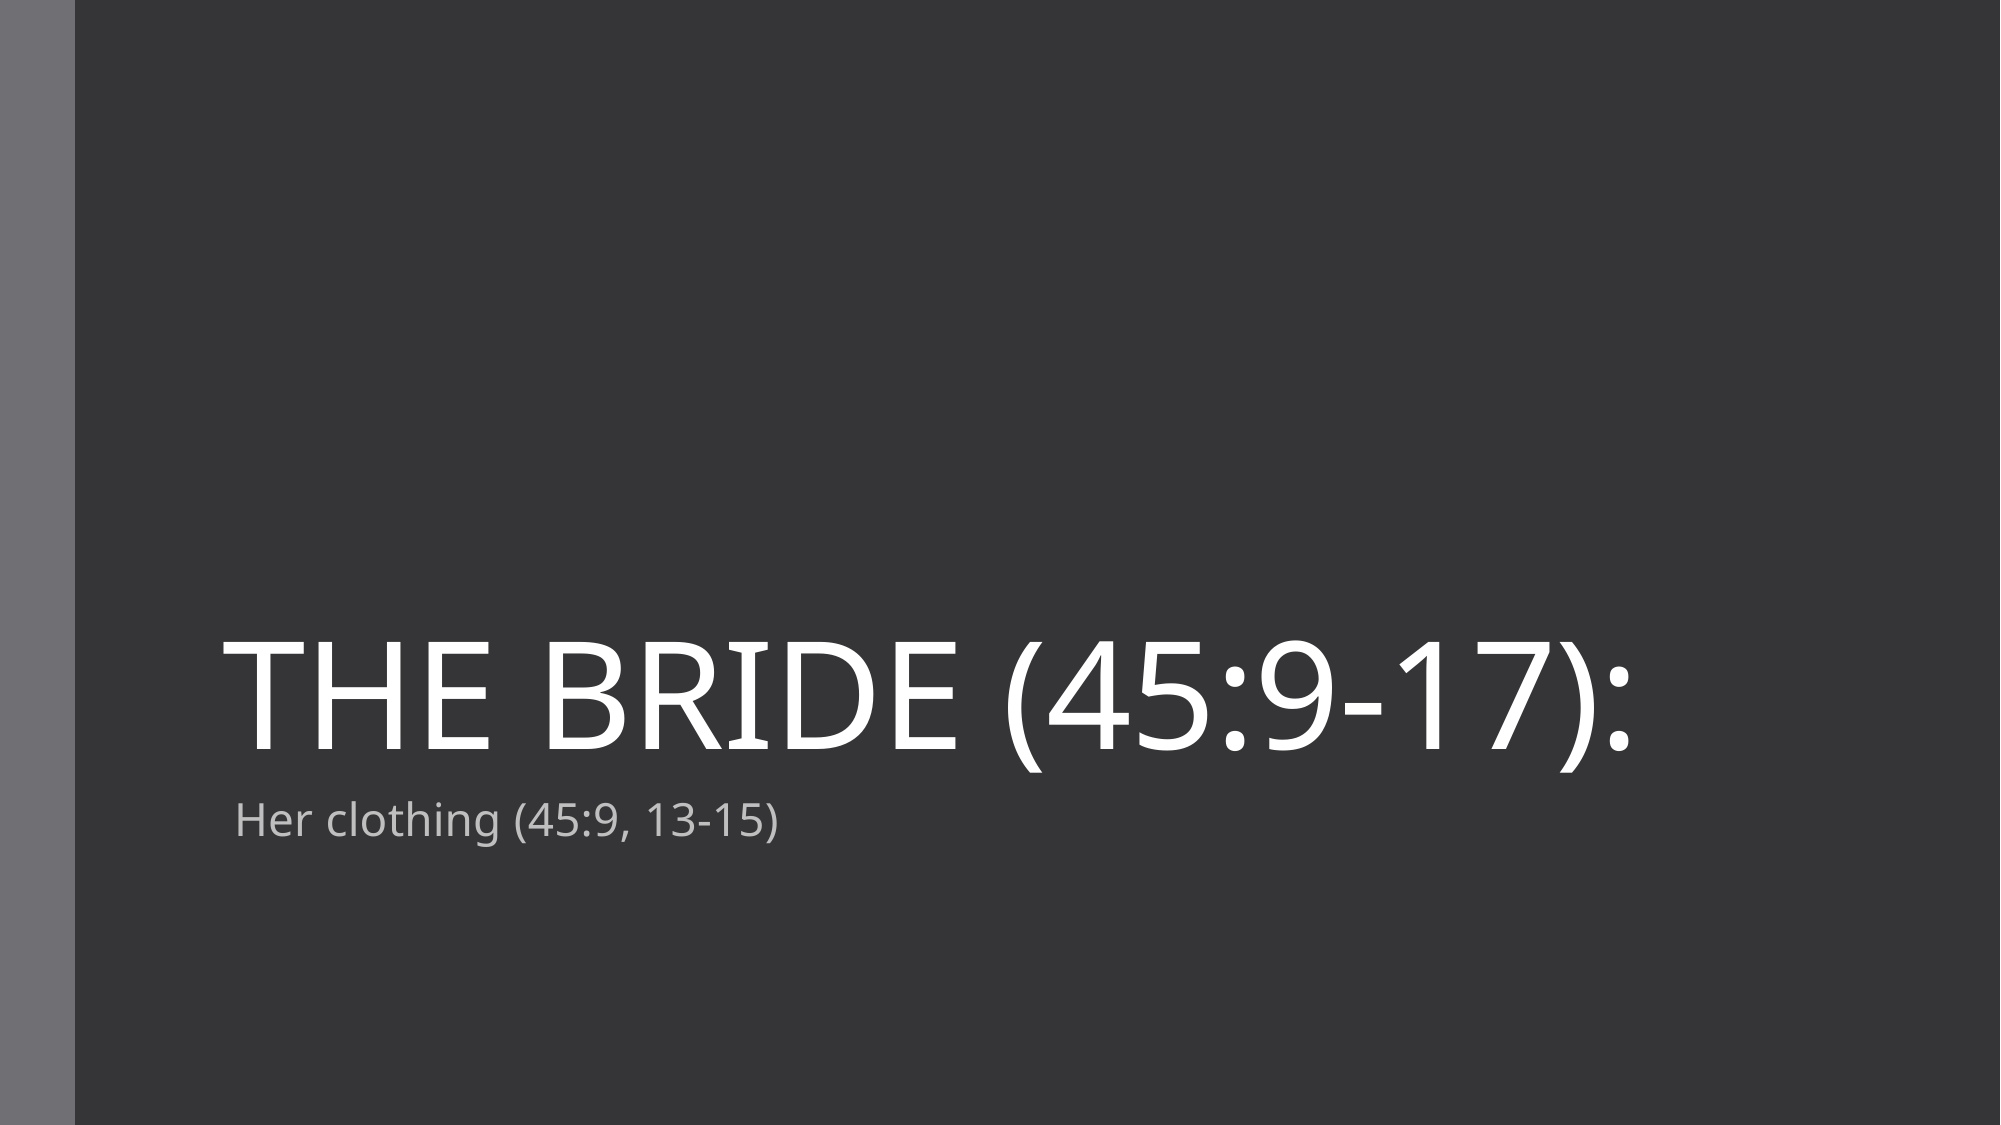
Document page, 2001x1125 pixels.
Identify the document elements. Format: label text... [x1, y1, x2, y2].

title THE BRIDE (45:9-17): [206, 124, 1752, 787]
subtitle Her clothing (45:9, 13-15) [206, 787, 1752, 1066]
